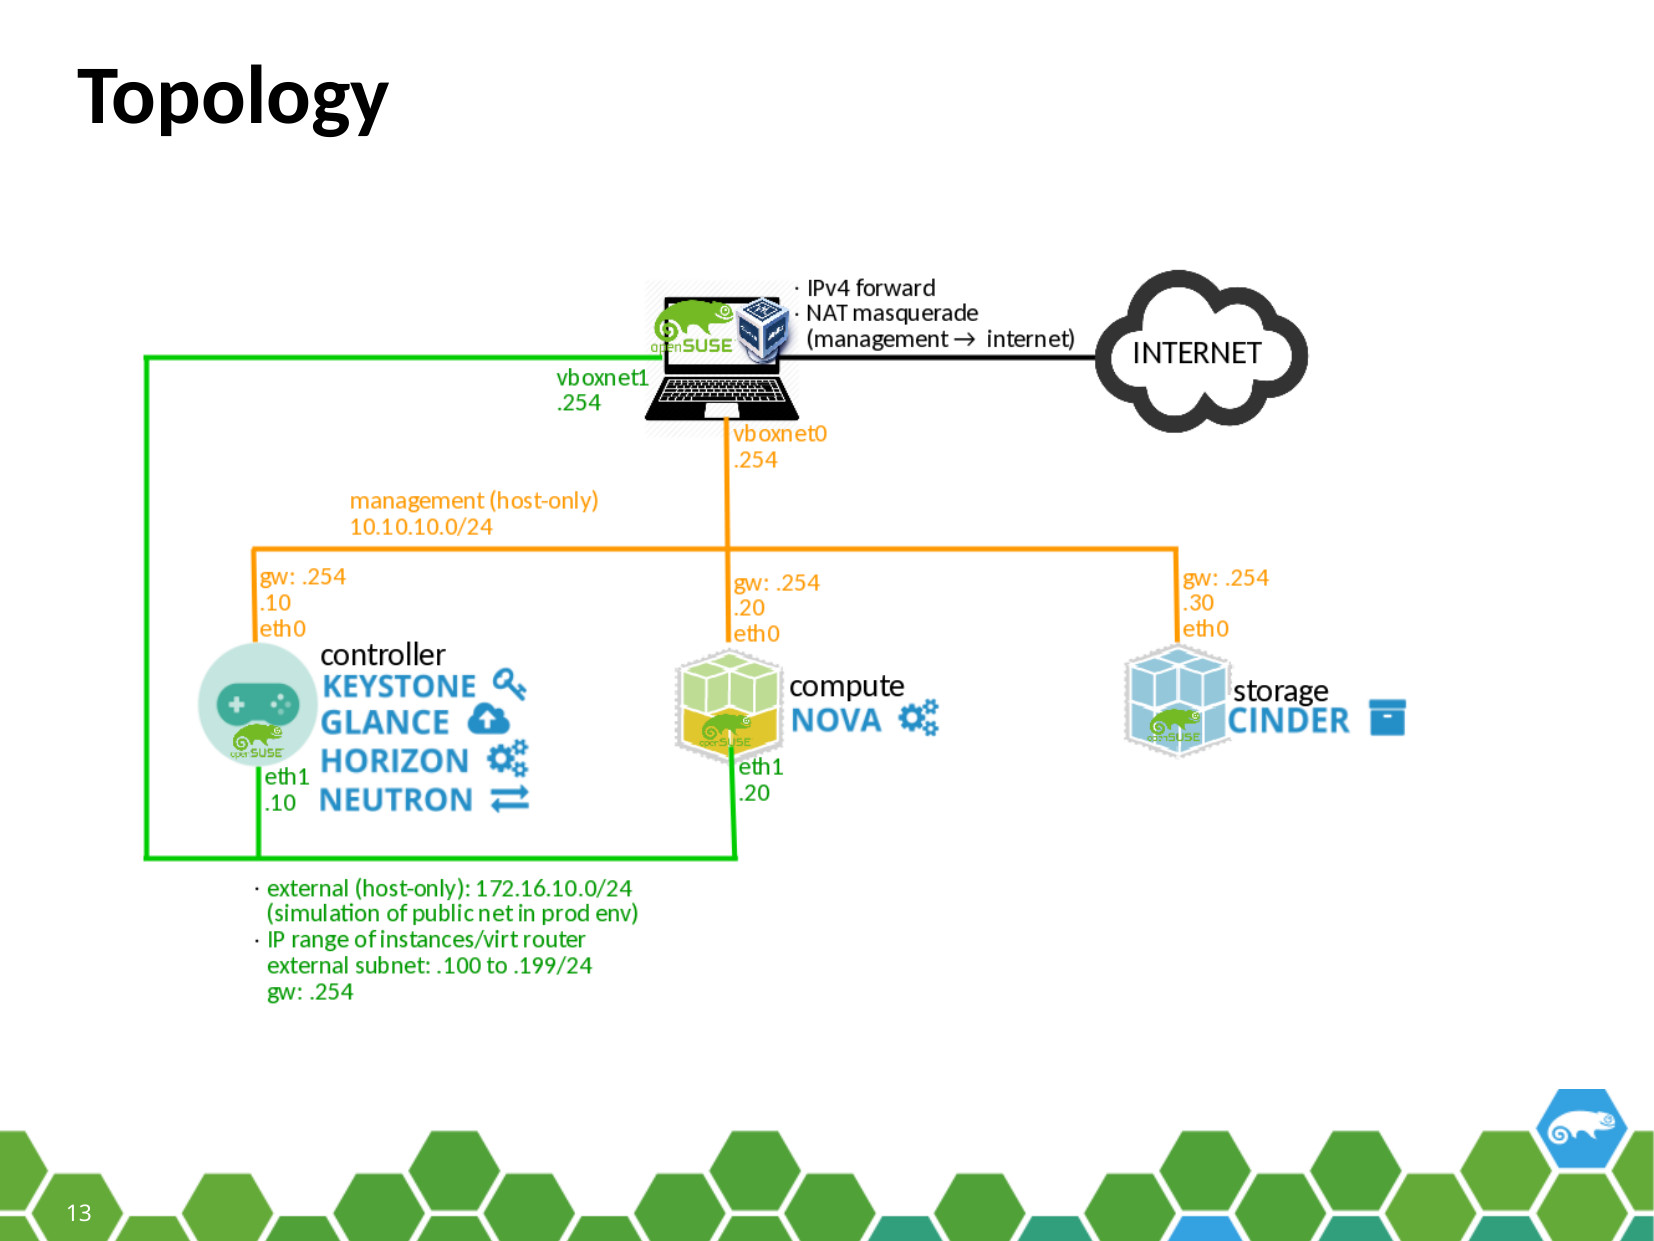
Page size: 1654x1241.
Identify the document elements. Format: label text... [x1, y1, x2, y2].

picture [0, 142, 1654, 1241]
title Topology [77, 13, 1441, 142]
